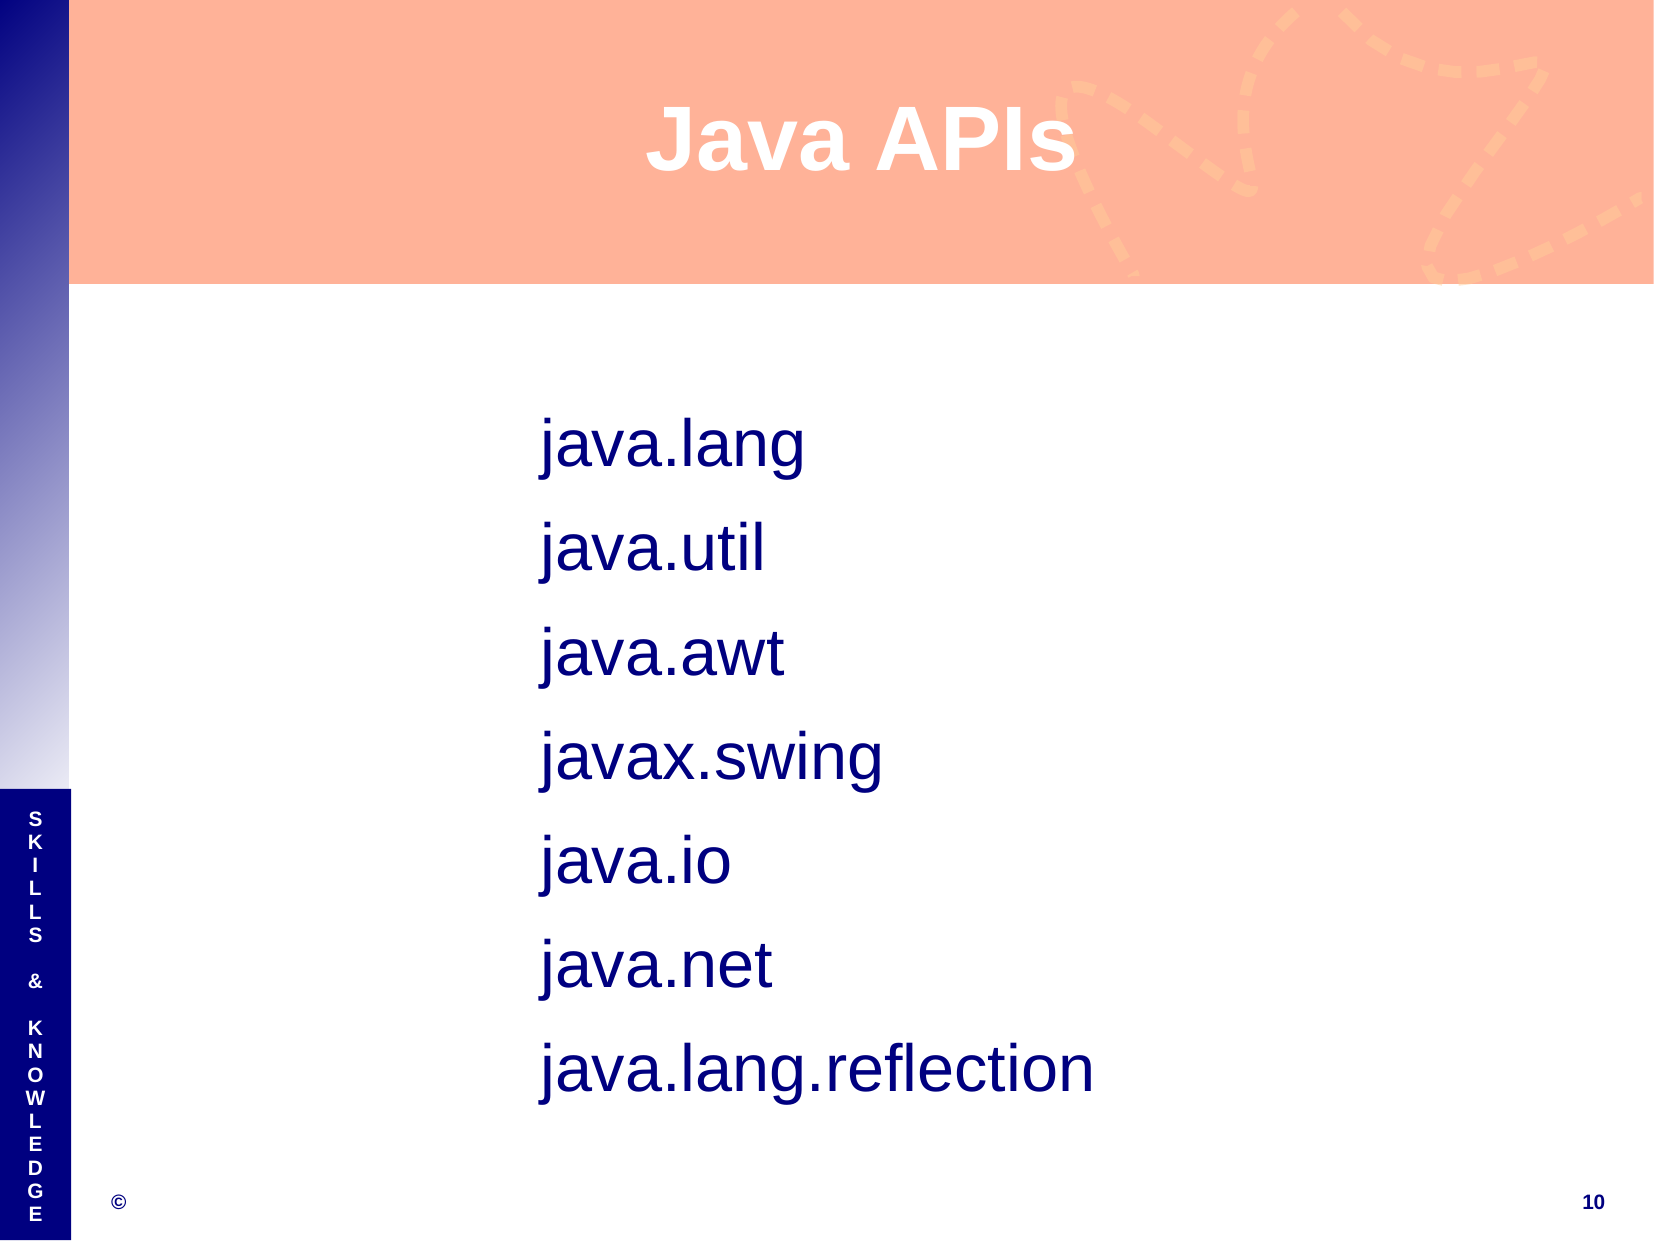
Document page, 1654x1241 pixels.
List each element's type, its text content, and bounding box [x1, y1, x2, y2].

list java.lang java.util java.awt javax.swing java.io java.net java.lang.reflection [547, 406, 1177, 1107]
title Java APIs [70, 34, 1654, 242]
text_box S K I L L S & K N O W L E D G E [0, 788, 71, 1241]
